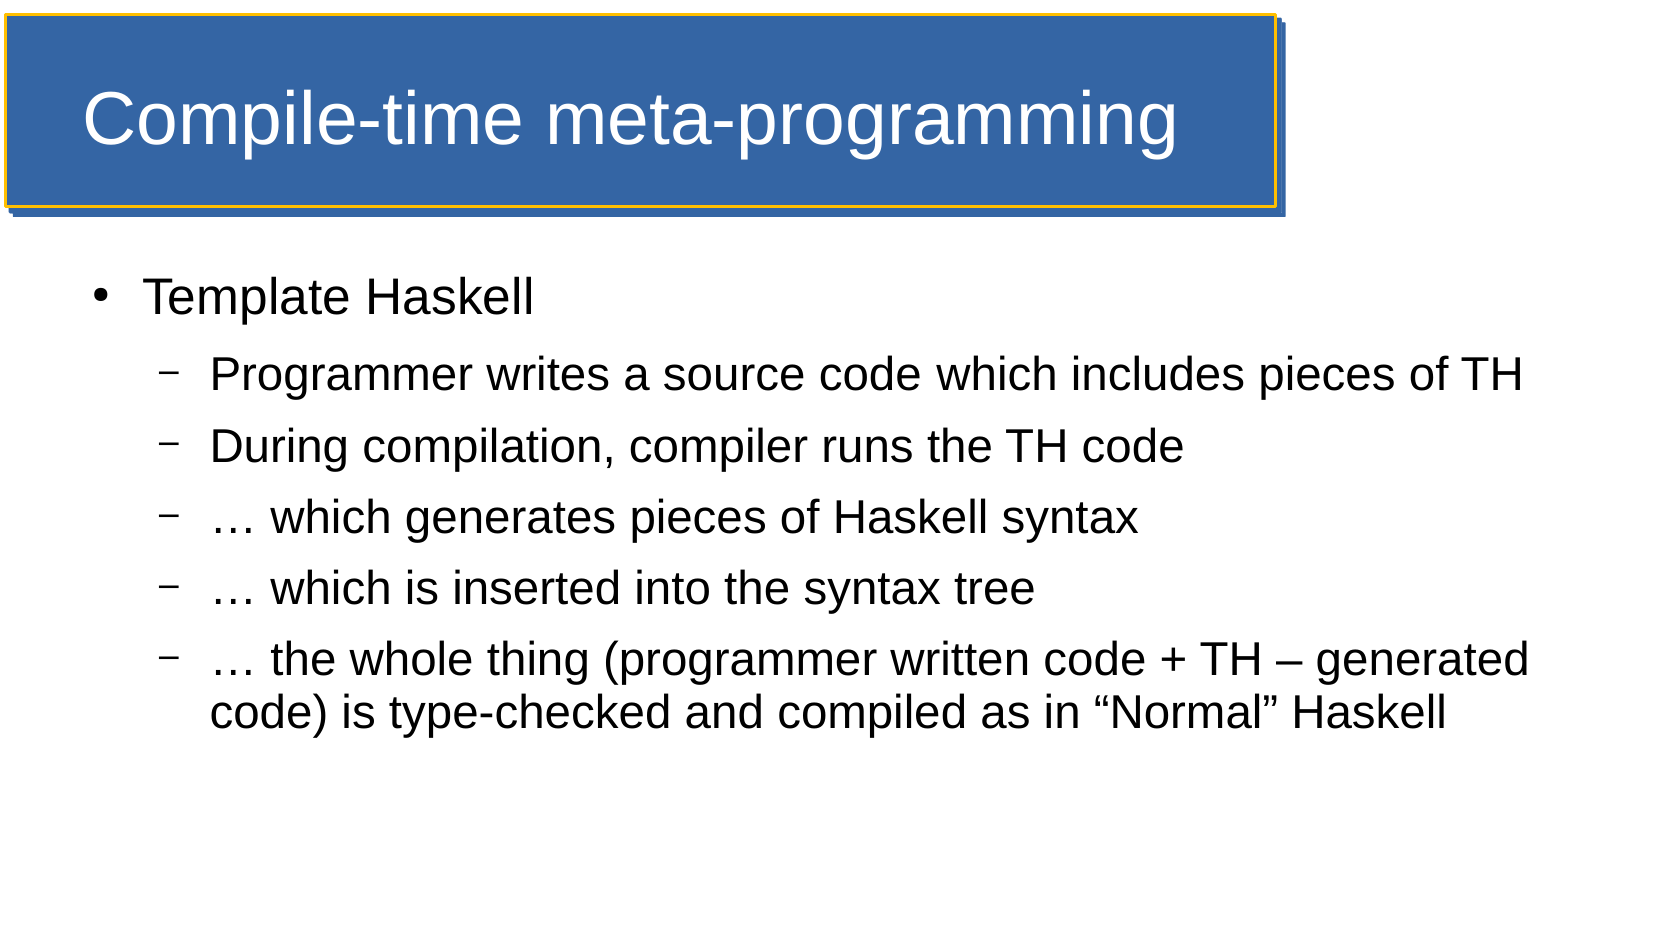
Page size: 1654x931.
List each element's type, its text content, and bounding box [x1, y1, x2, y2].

title Compile-time meta-programming [82, 44, 1235, 187]
list Template Haskell Programmer writes a source code which includes pieces of TH During compilation, compiler runs the TH code … which generates pieces of Haskell syntax … which is inserted into the syntax tree … the whole thing (programmer written code + TH – generated code) is type-checked and compiled as in “Normal” Haskell [75, 187, 1552, 749]
